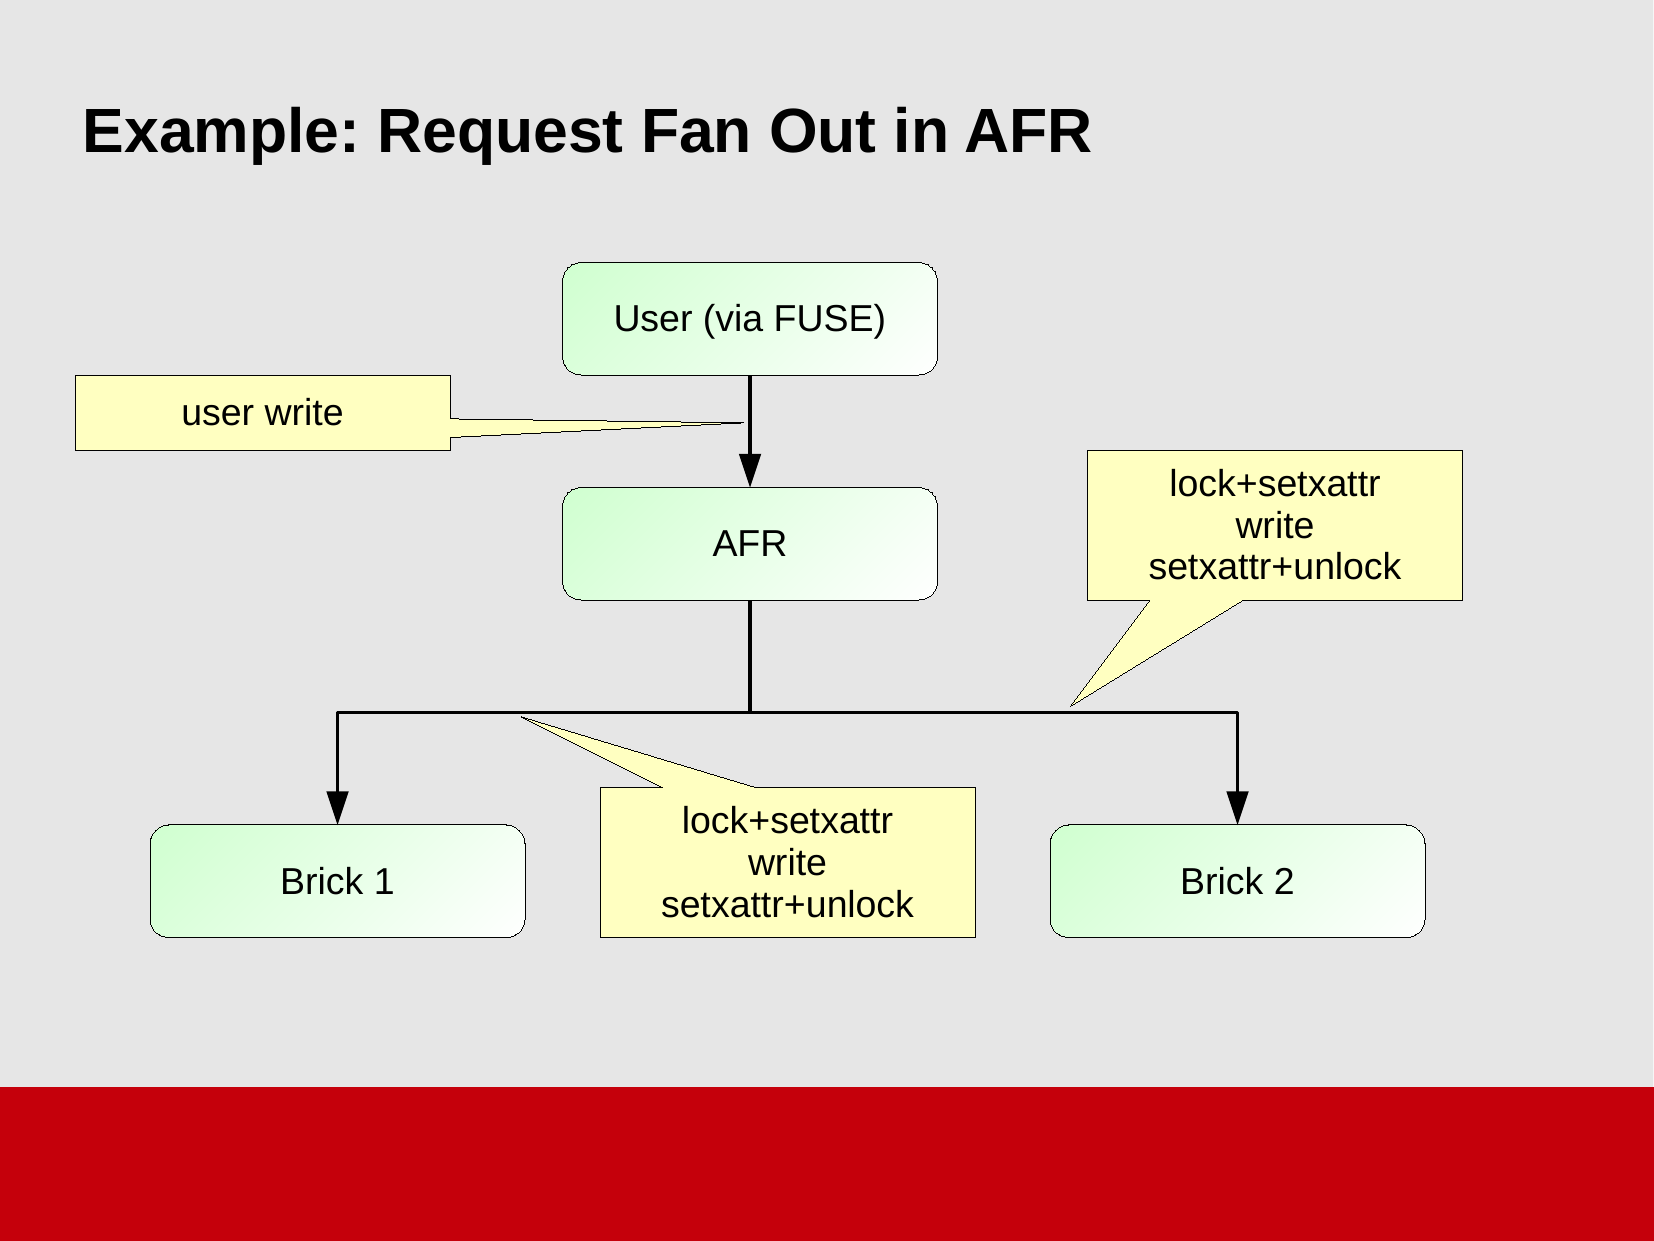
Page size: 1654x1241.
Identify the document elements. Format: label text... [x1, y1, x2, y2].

text_box AFR [562, 487, 938, 601]
text_box User (via FUSE) [562, 262, 938, 376]
text_box Brick 2 [1050, 824, 1426, 938]
text_box lock+setxattr write setxattr+unlock [521, 716, 976, 938]
text_box Brick 1 [150, 824, 526, 938]
title Example: Request Fan Out in AFR [82, 37, 1571, 226]
text_box lock+setxattr write setxattr+unlock [1070, 450, 1463, 707]
text_box user write [75, 375, 744, 451]
